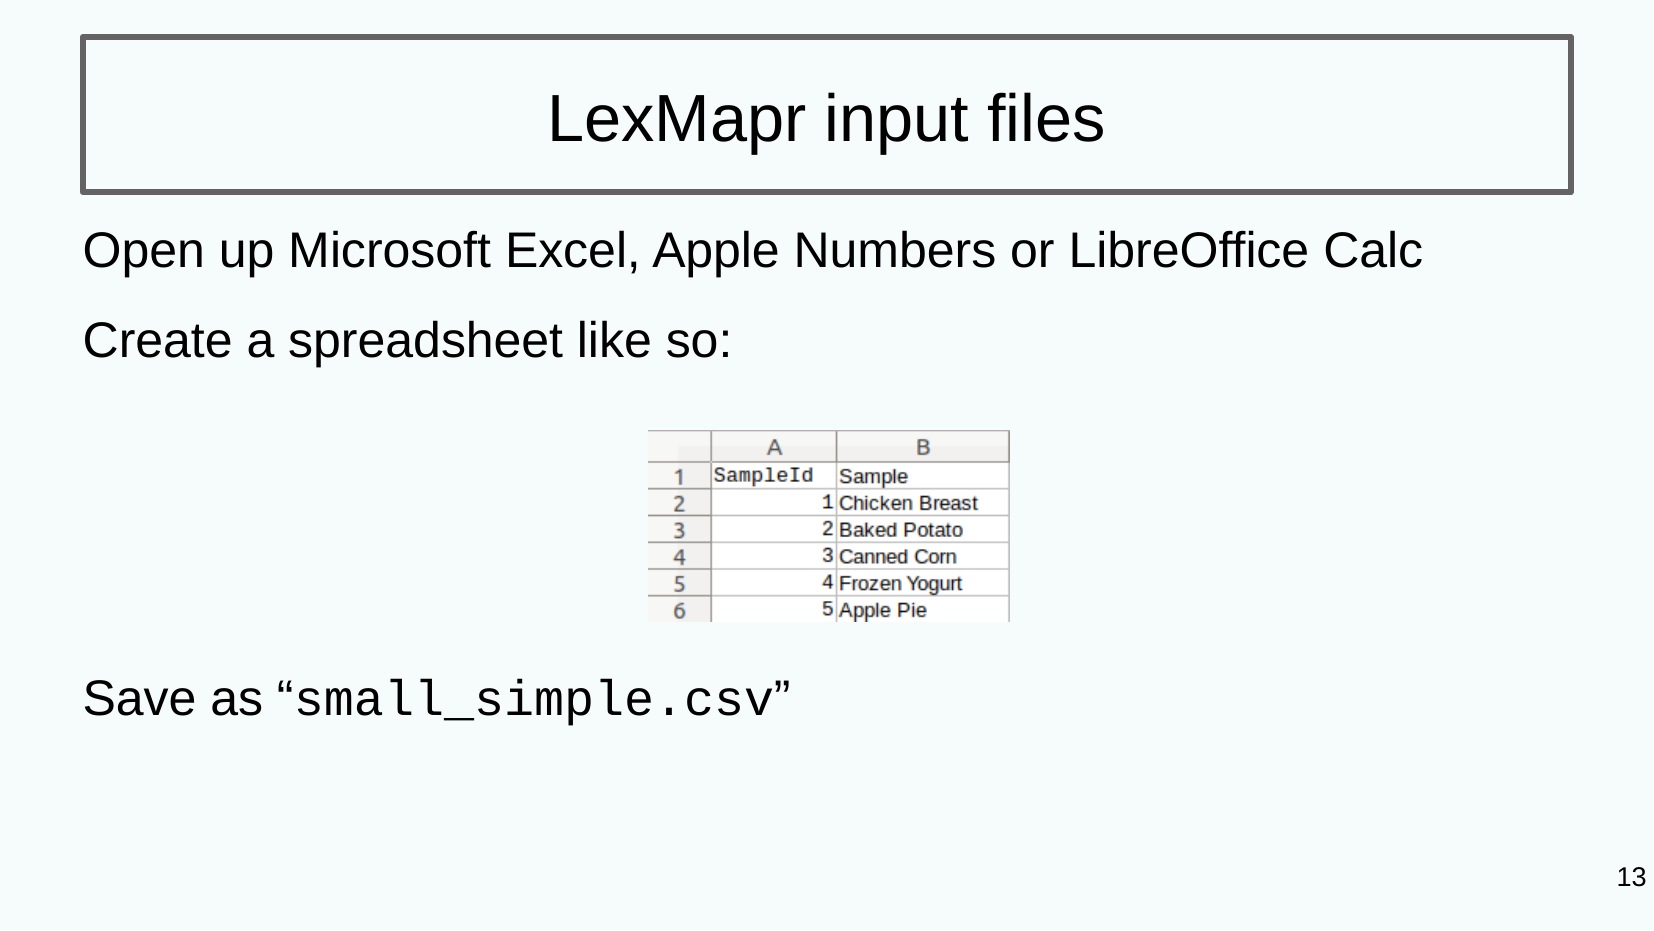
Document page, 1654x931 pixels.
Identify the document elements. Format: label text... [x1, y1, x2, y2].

slide_number <number> [1547, 859, 1647, 931]
picture [648, 430, 1010, 622]
text_box LexMapr input files [82, 37, 1571, 193]
text_box Open up Microsoft Excel, Apple Numbers or LibreOffice Calc Create a spreadsheet like so: Save as “small_simple.csv” [82, 217, 1571, 757]
